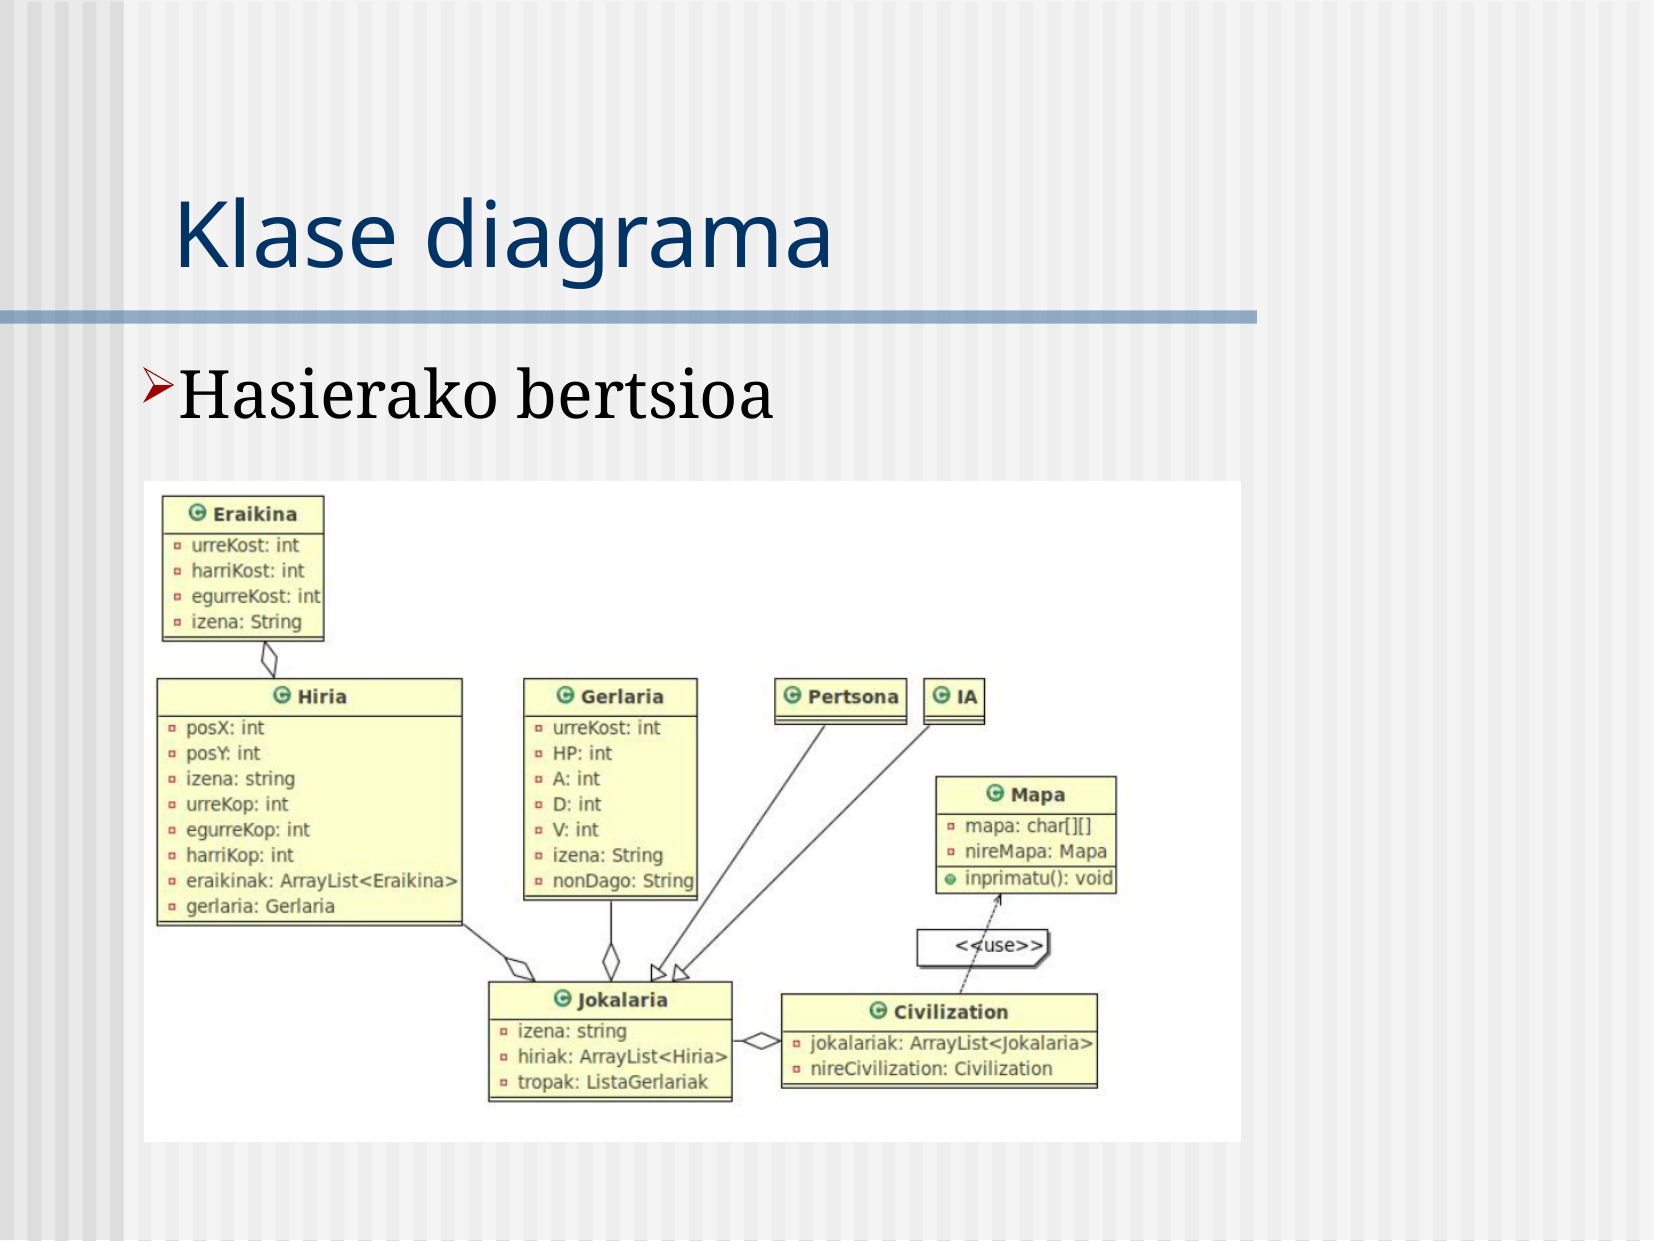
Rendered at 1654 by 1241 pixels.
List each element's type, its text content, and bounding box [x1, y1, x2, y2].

picture [144, 481, 1241, 1142]
list Hasierako bertsioa [124, 344, 1632, 1163]
title Klase diagrama [157, 33, 1634, 294]
